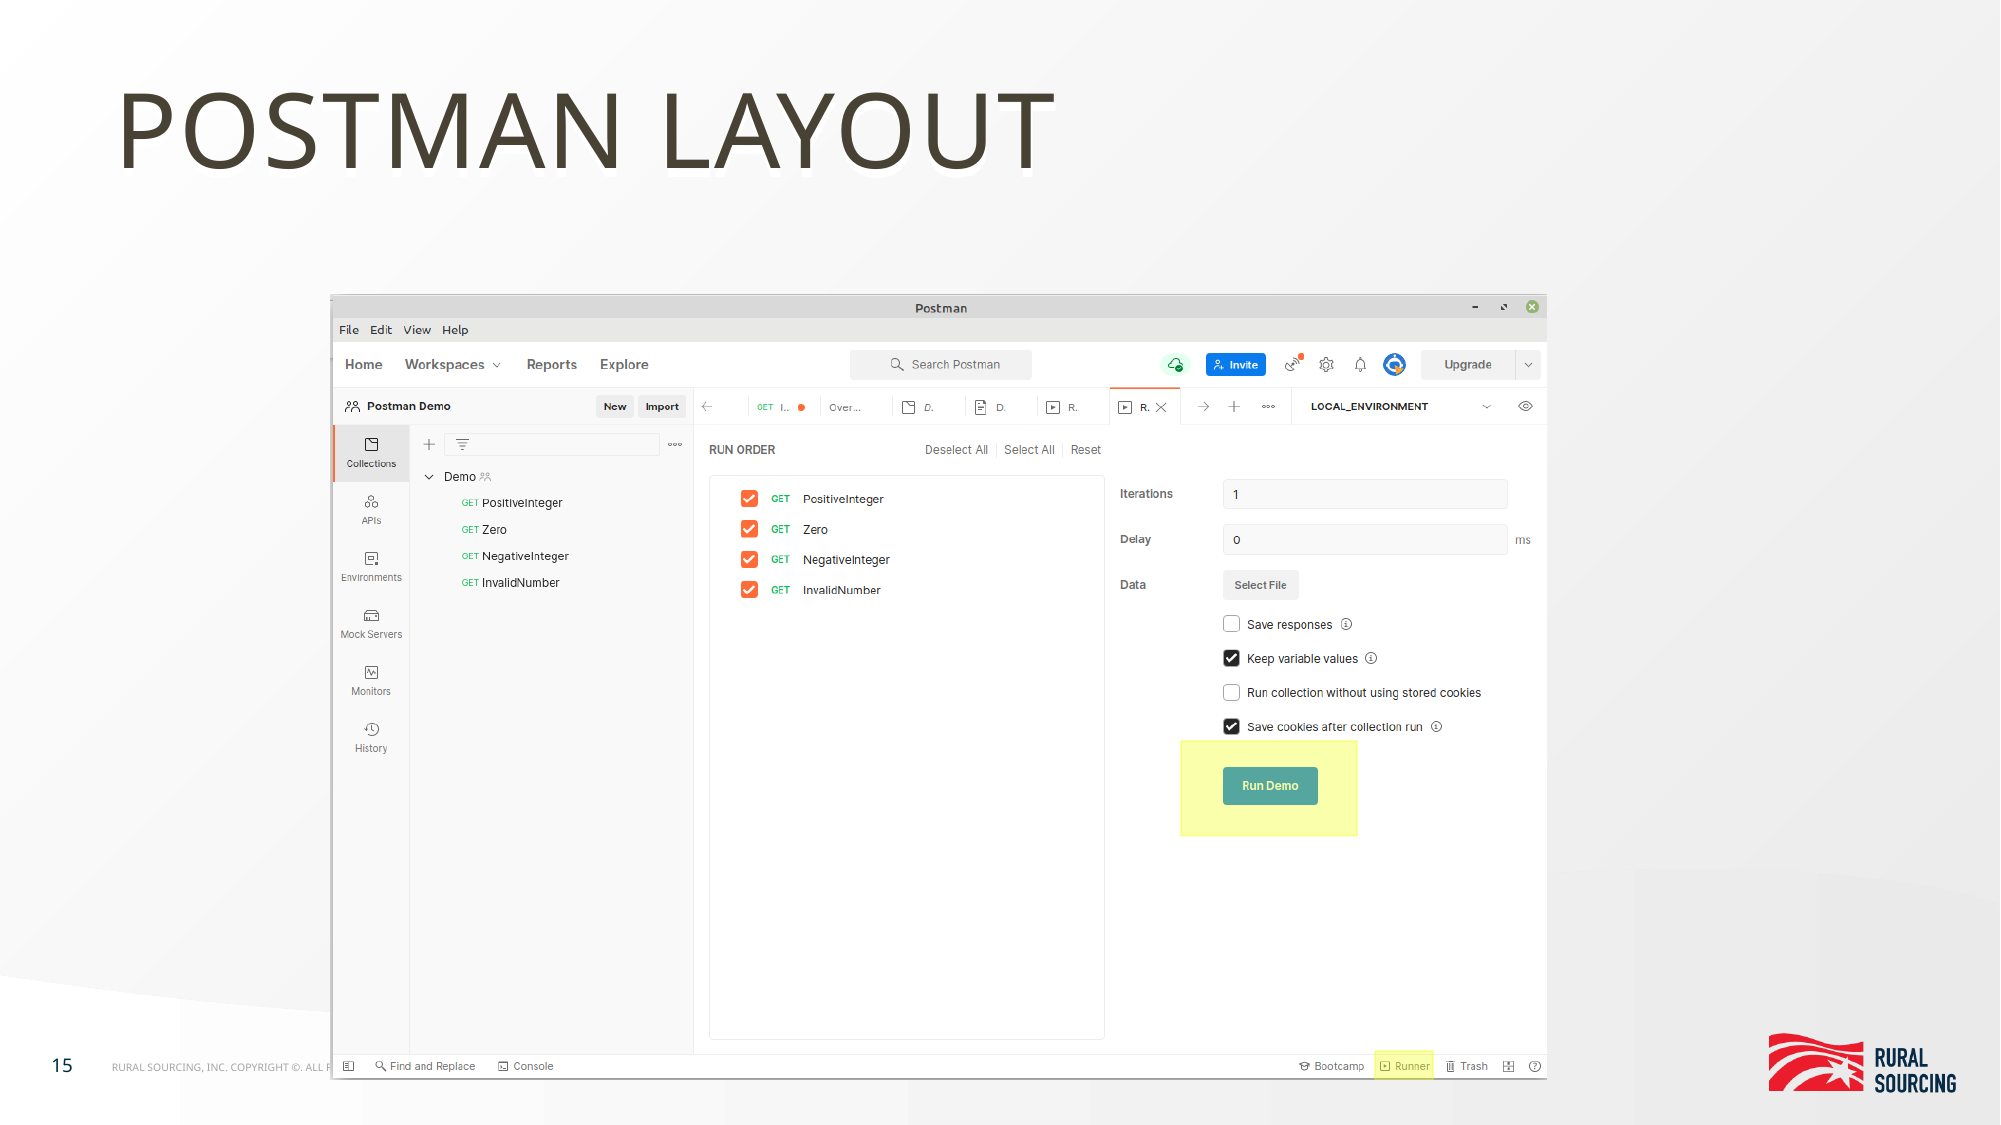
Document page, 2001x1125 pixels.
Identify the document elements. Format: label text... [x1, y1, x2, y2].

title postman layout [99, 44, 1900, 233]
picture [330, 294, 1547, 1081]
picture [1769, 1033, 1956, 1093]
